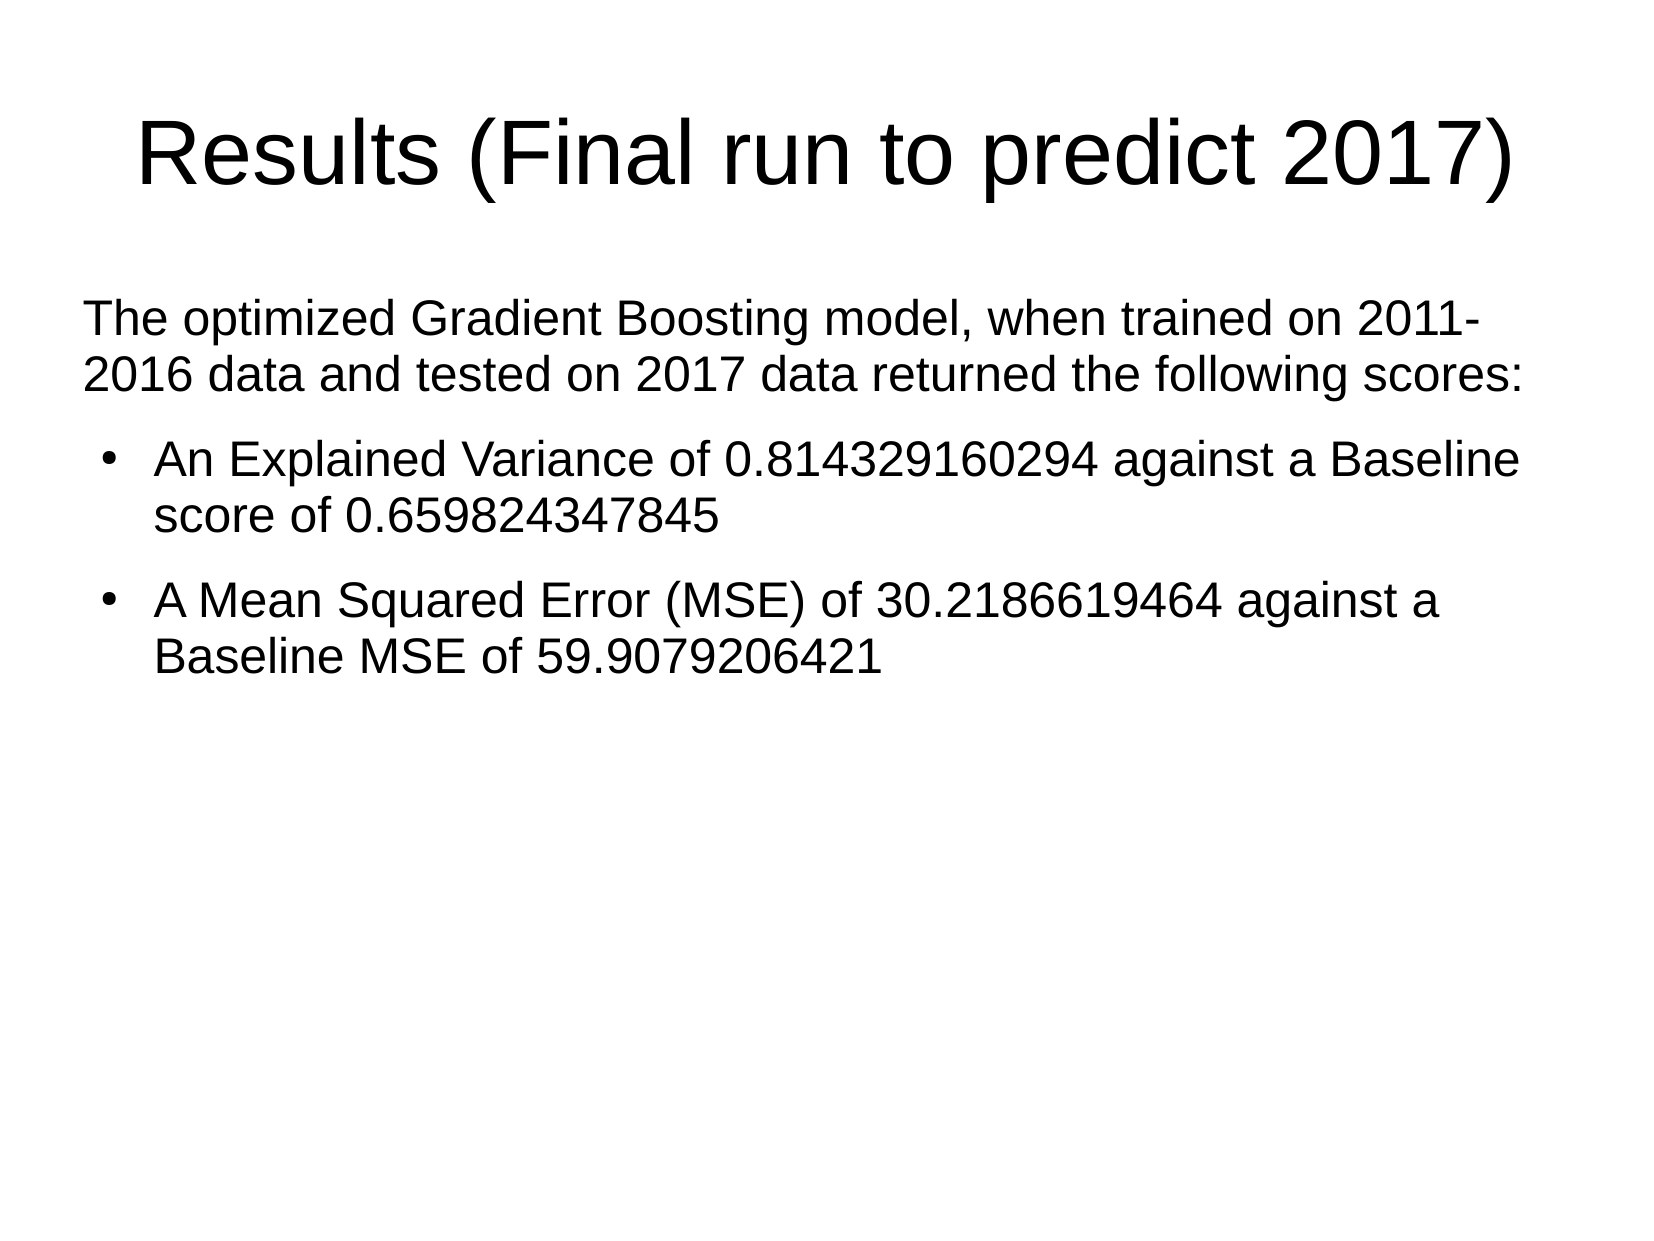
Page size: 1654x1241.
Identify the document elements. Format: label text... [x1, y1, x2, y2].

list The optimized Gradient Boosting model, when trained on 2011-2016 data and tested on 2017 data returned the following scores: An Explained Variance of 0.814329160294 against a Baseline score of 0.659824347845 A Mean Squared Error (MSE) of 30.2186619464 against a Baseline MSE of 59.9079206421 [82, 290, 1571, 1010]
title Results (Final run to predict 2017) [82, 49, 1571, 257]
